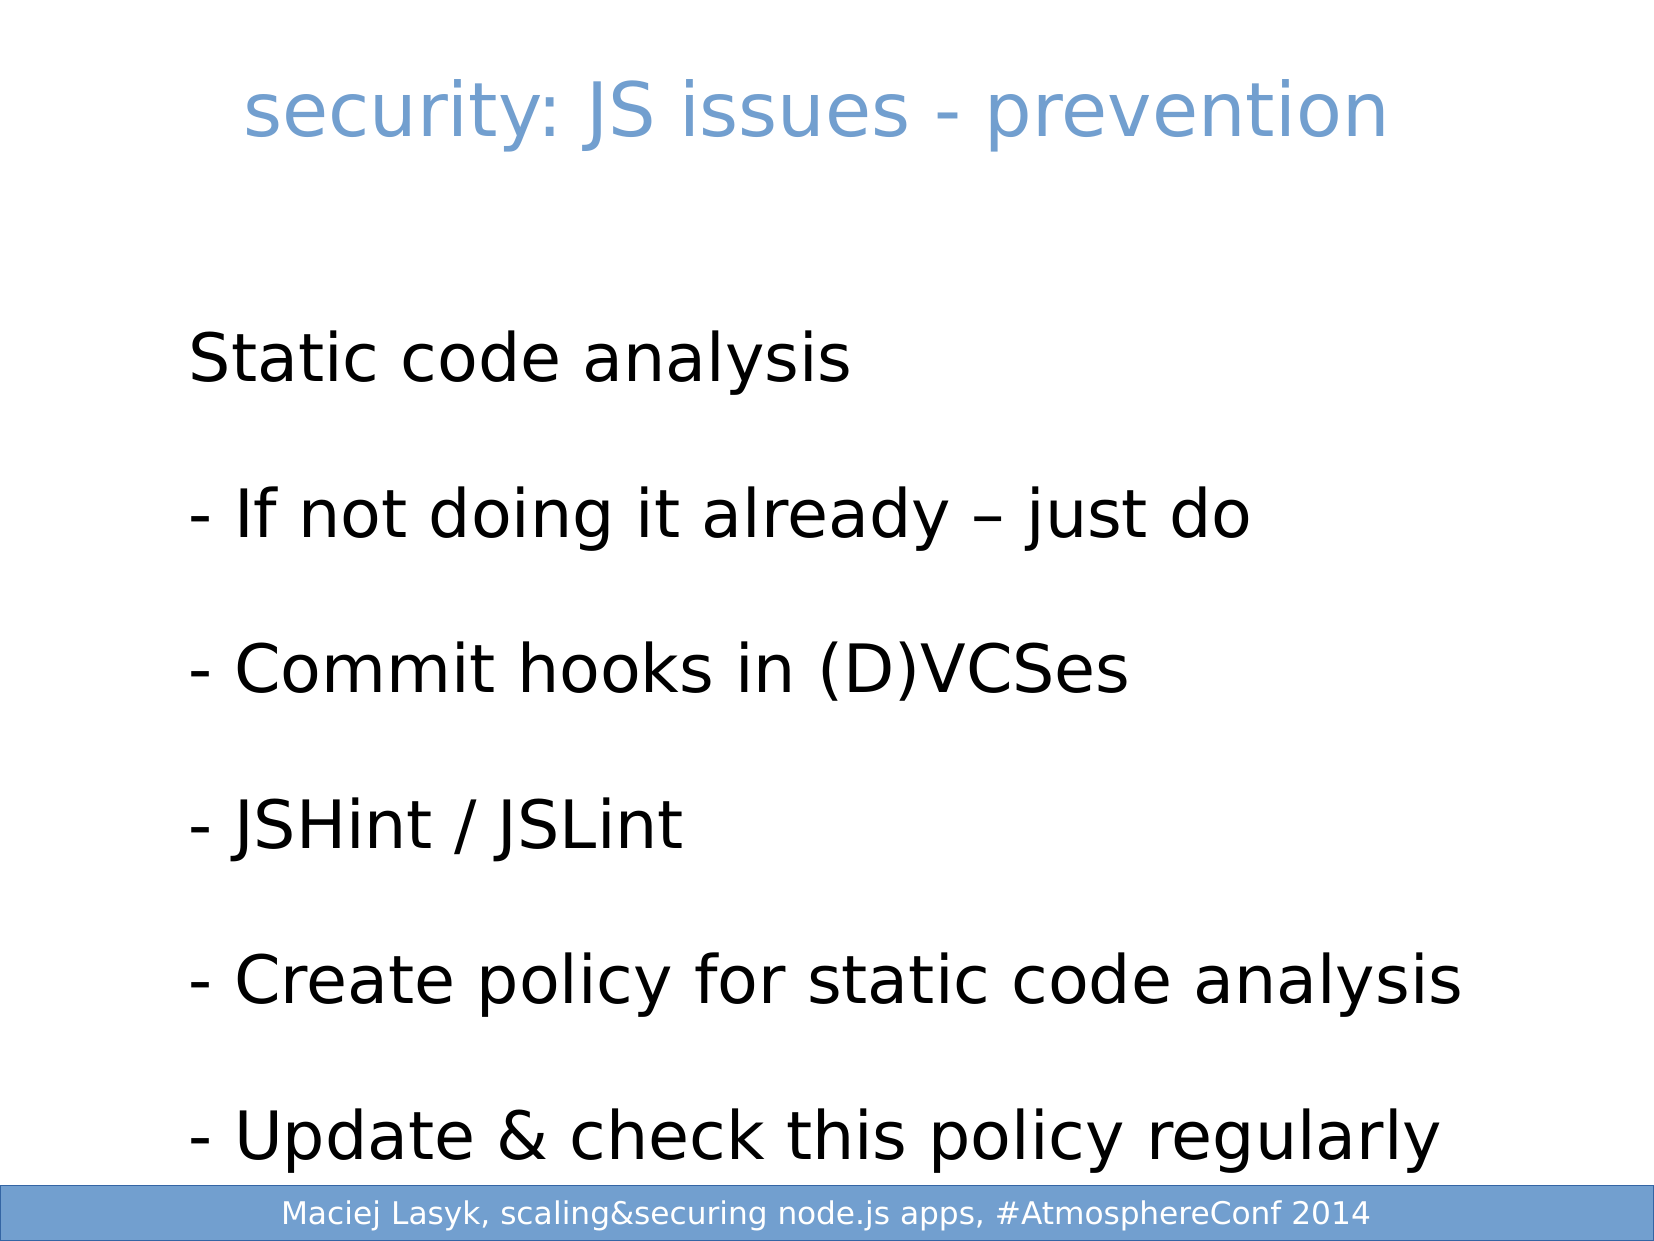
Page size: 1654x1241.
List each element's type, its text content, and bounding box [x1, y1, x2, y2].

text_box [0, 1185, 1654, 1241]
text_box security: JS issues - prevention [228, 60, 1406, 163]
text_box Maciej Lasyk, scaling&securing node.js apps, #AtmosphereConf 2014 [266, 1188, 1388, 1240]
text_box Static code analysis - If not doing it already – just do - Commit hooks in (D)VCSes - JSHint / JSLint - Create policy for static code analysis - Update & check this policy regularly [174, 234, 1480, 1105]
